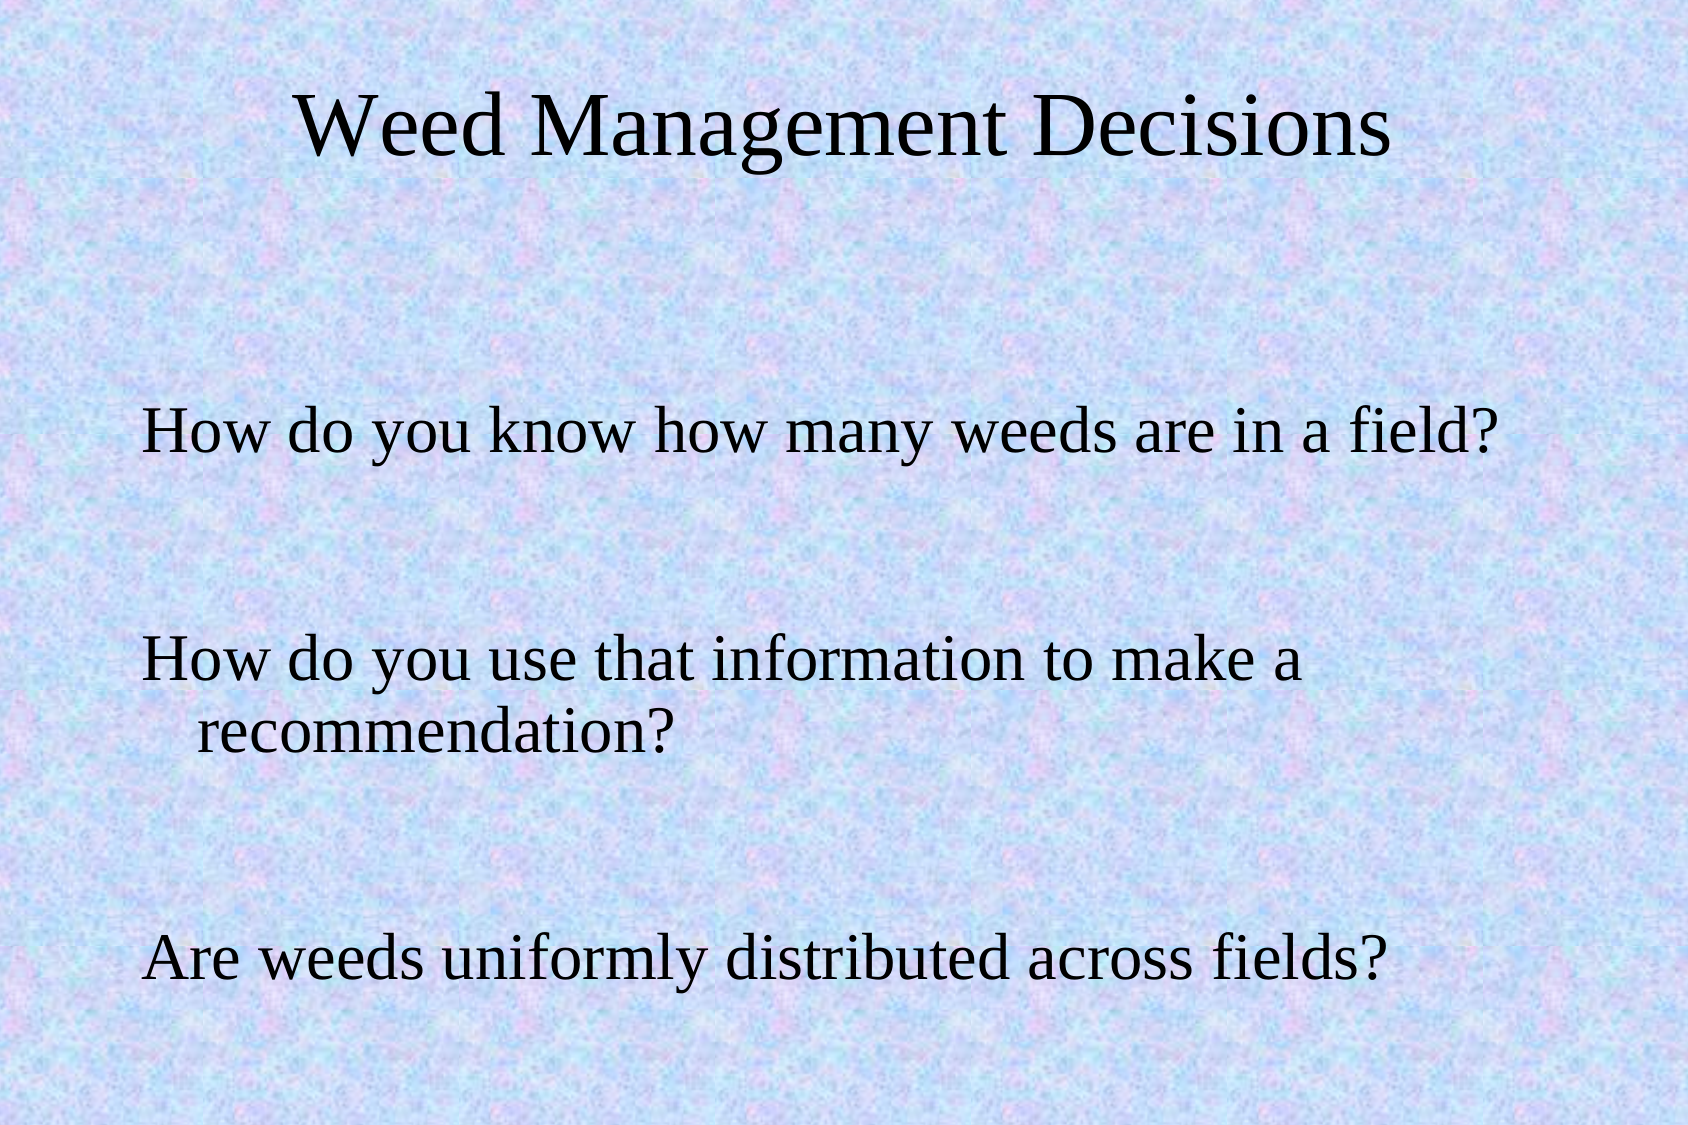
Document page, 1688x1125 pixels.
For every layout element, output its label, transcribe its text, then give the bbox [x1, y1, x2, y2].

list How do you know how many weeds are in a field? How do you use that information to make a recommendation? Are weeds uniformly distributed across fields? [126, 387, 1561, 1025]
title Weed Management Decisions [126, 24, 1561, 213]
picture [0, 0, 1688, 1125]
